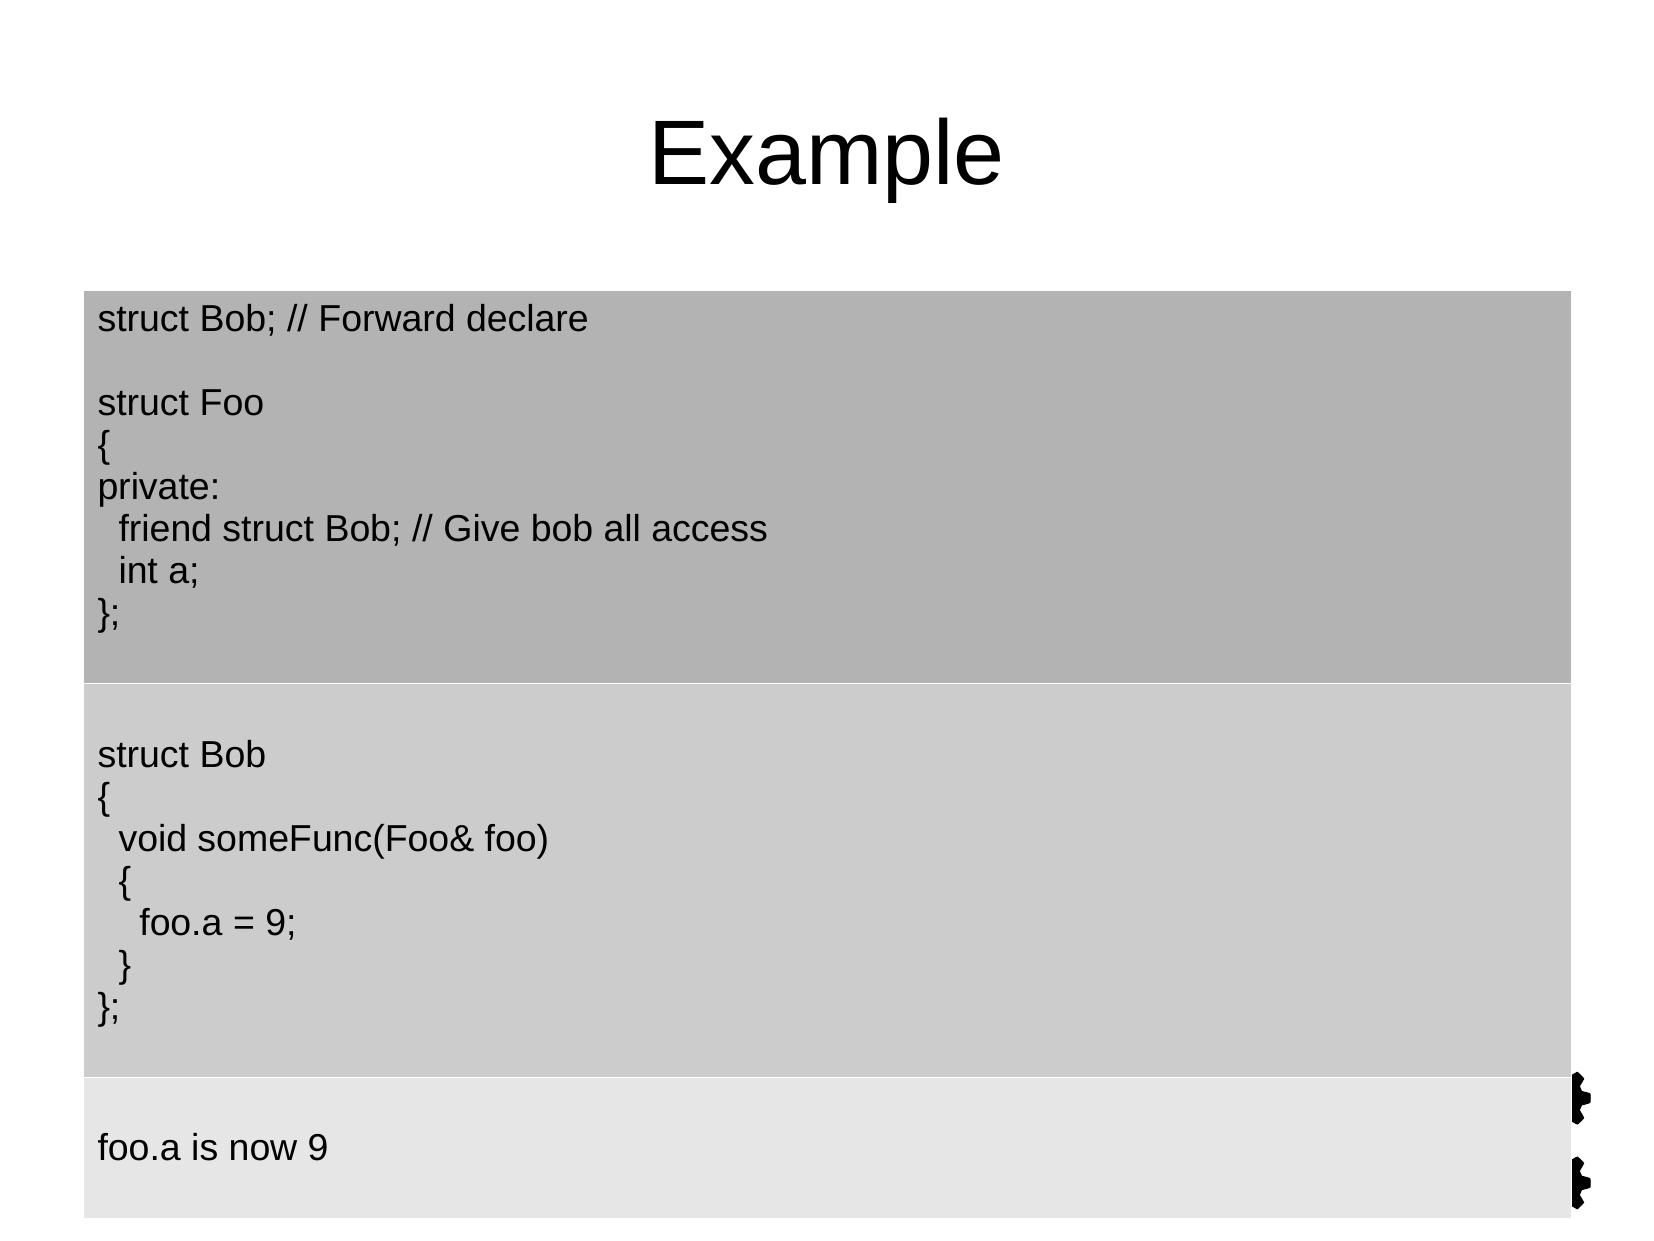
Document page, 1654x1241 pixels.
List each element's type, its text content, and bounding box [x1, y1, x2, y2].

table_cell foo.a is now 9 [84, 1078, 1571, 1218]
table_cell struct Bob { void someFunc(Foo& foo) { foo.a = 9; } }; [84, 684, 1571, 1077]
title Example [82, 49, 1571, 257]
picture [1572, 1065, 1591, 1216]
table_header struct Bob; // Forward declare struct Foo { private: friend struct Bob; // Give bob all access int a; }; [84, 291, 1571, 683]
